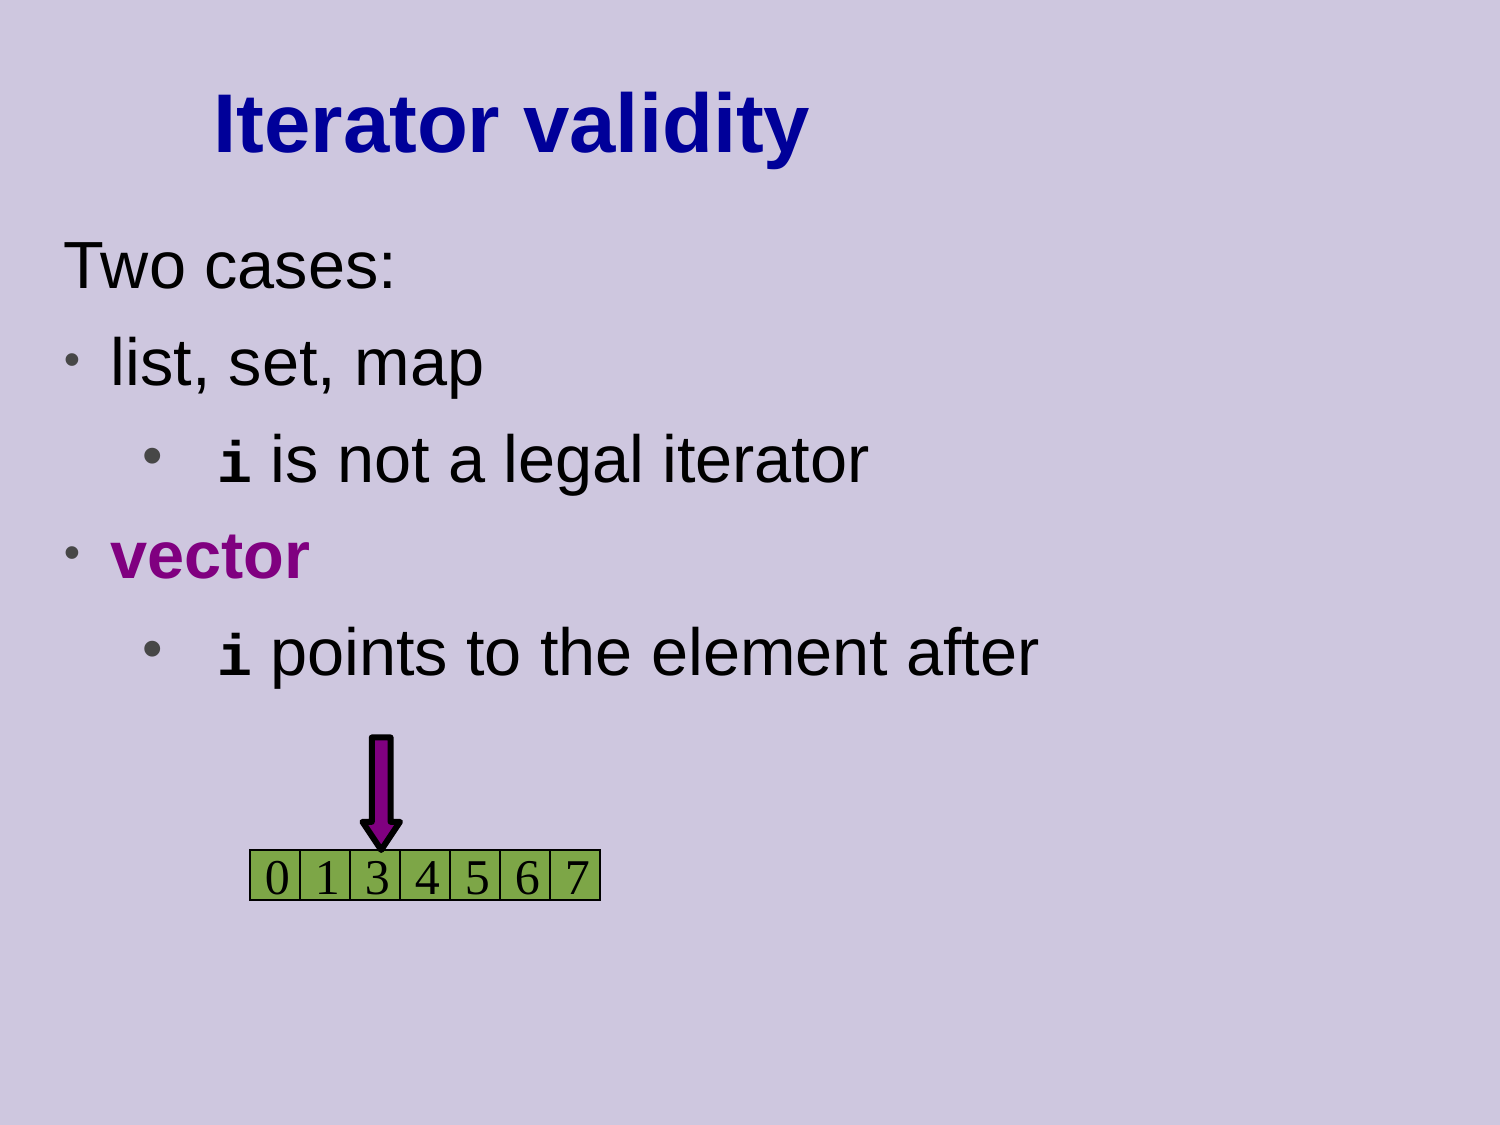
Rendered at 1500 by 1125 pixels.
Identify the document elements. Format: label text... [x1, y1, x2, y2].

text_box 4 [399, 849, 450, 901]
text_box 1 [299, 849, 350, 901]
text_box 7 [549, 849, 600, 901]
text_box 6 [500, 849, 549, 901]
text_box [362, 737, 400, 850]
text_box 0 [249, 849, 299, 901]
list Two cases: list, set, map i is not a legal iterator vector i points to the element after [49, 215, 1065, 890]
text_box 5 [450, 849, 500, 901]
text_box 3 [350, 849, 399, 901]
title Iterator validity [198, 17, 1468, 220]
